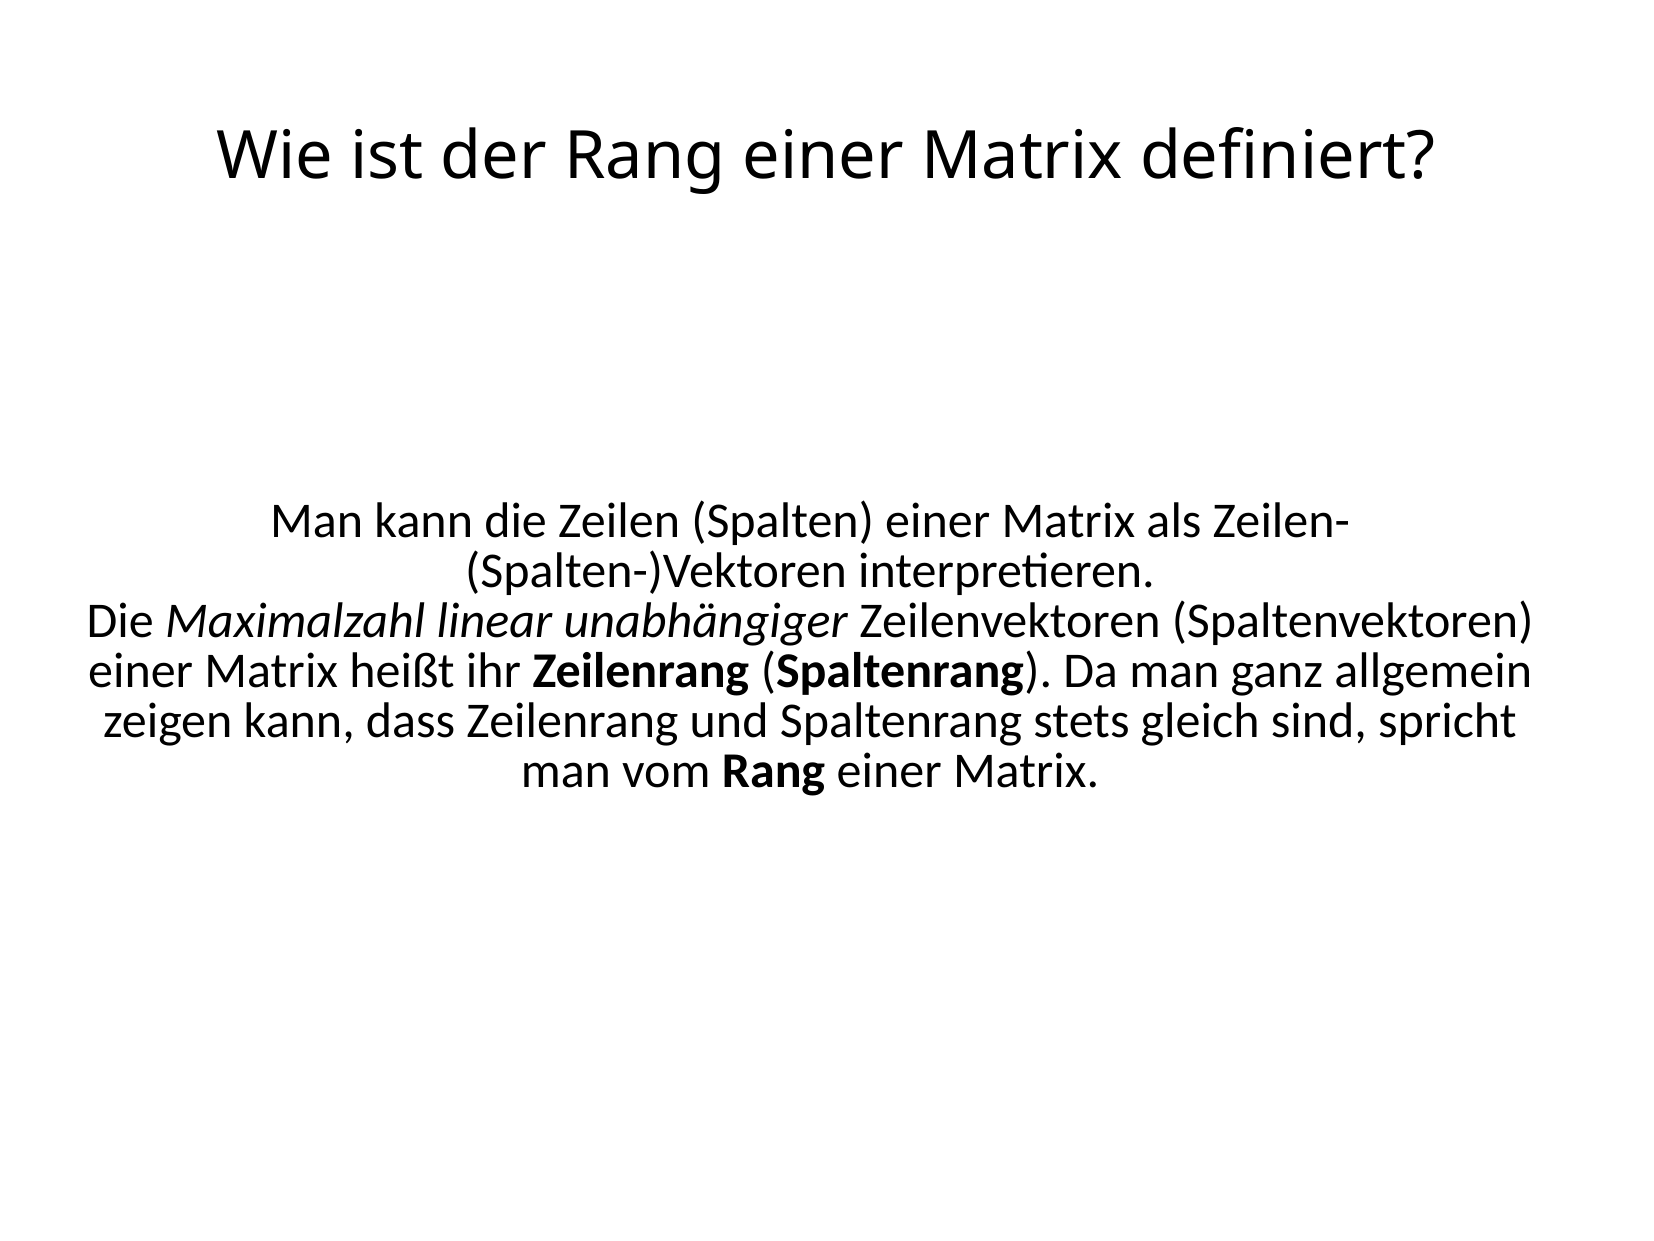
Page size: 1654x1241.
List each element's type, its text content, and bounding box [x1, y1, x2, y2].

title Wie ist der Rang einer Matrix definiert? [82, 49, 1571, 257]
subtitle Man kann die Zeilen (Spalten) einer Matrix als Zeilen-(Spalten-)Vektoren interpretieren. Die Maximalzahl linear unabhängiger Zeilenvektoren (Spaltenvektoren) einer Matrix heißt ihr Zeilenrang (Spaltenrang). Da man ganz allgemein zeigen kann, dass Zeilenrang und Spaltenrang stets gleich sind, spricht man vom Rang einer Matrix. [82, 290, 1538, 1010]
